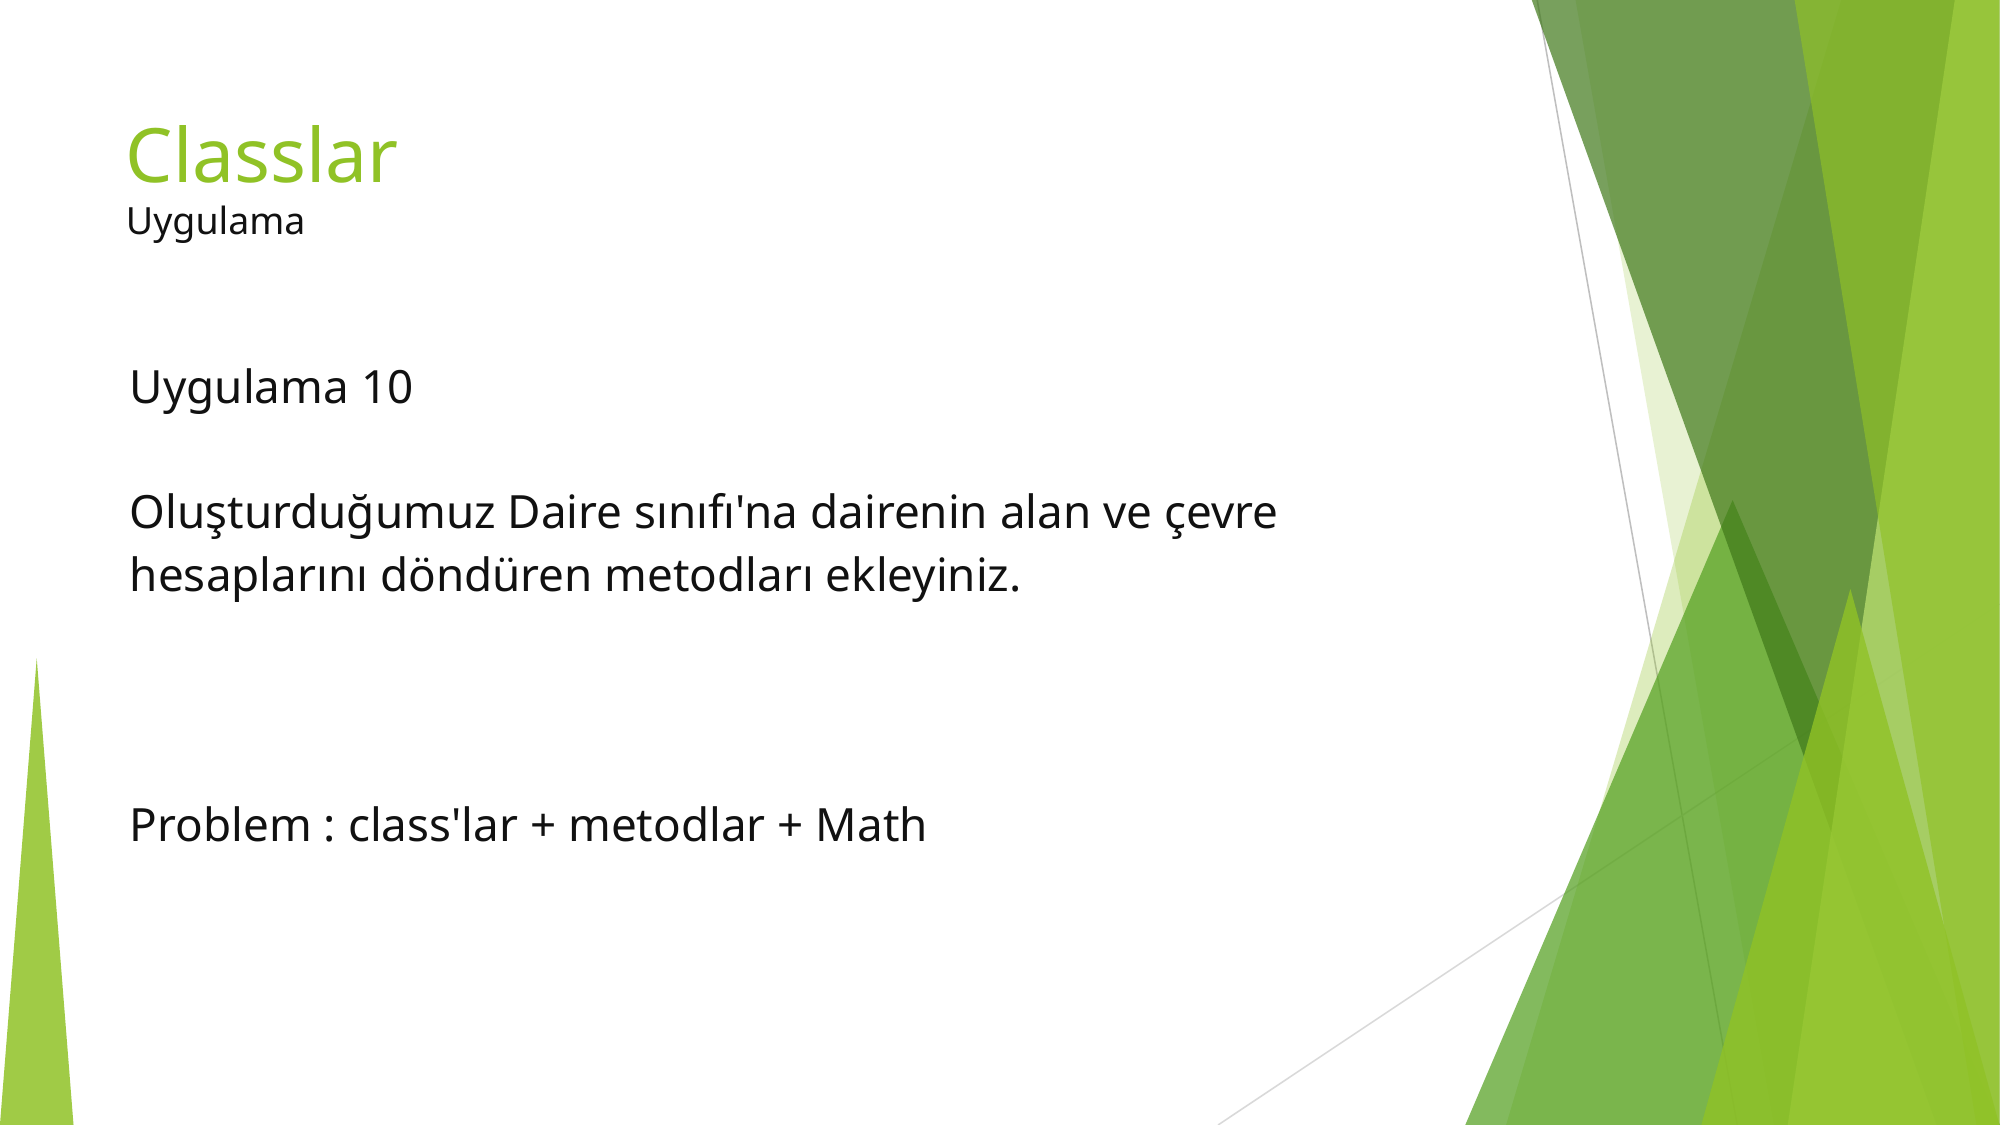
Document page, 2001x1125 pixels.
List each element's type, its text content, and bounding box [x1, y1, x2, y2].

text_box Uygulama 10 Oluşturduğumuz Daire sınıfı'na dairenin alan ve çevre hesaplarını döndüren metodları ekleyiniz. Problem : class'lar + metodlar + Math [129, 291, 1335, 919]
title Classlar Uygulama [111, 99, 1522, 317]
